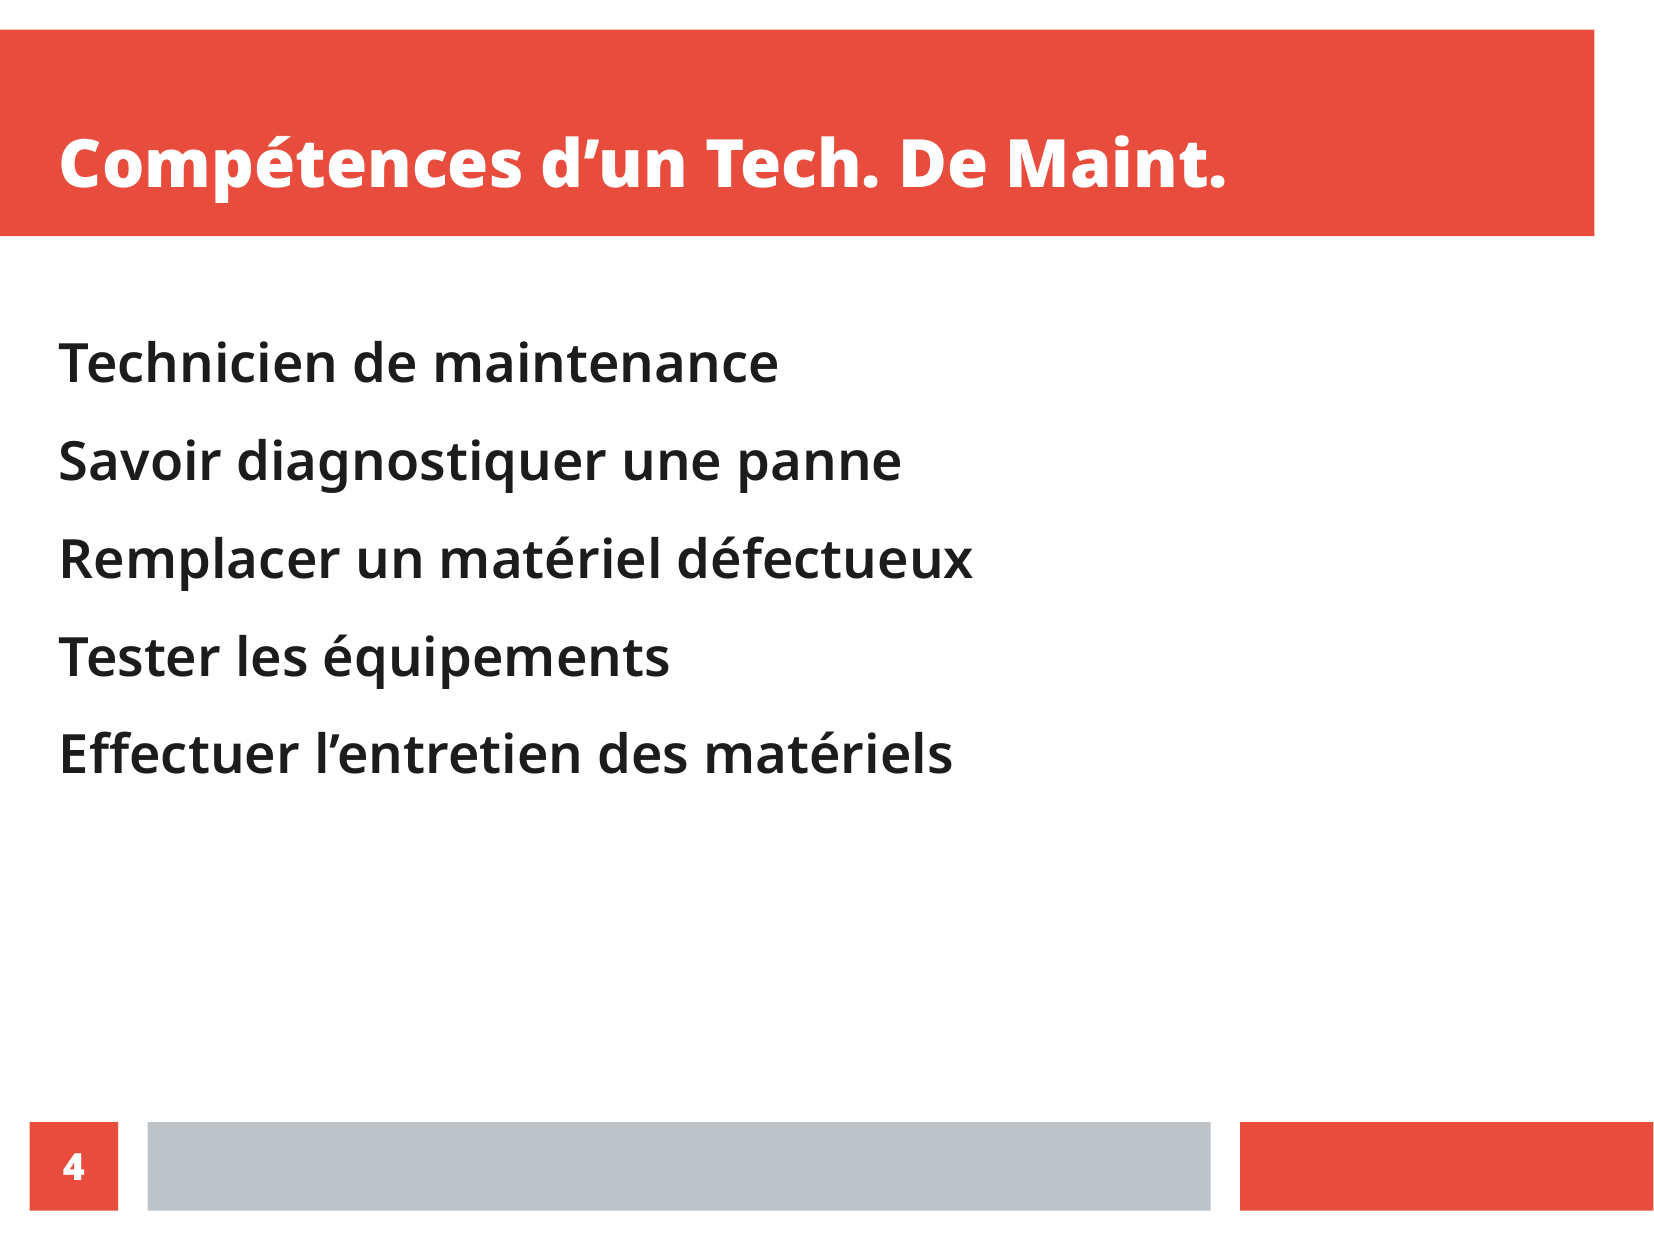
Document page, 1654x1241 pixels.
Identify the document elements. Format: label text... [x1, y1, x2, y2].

title Compétences d’un Tech. De Maint. [59, 59, 1595, 207]
list Technicien de maintenance Savoir diagnostiquer une panne Remplacer un matériel défectueux Tester les équipements Effectuer l’entretien des matériels [59, 324, 1565, 1093]
